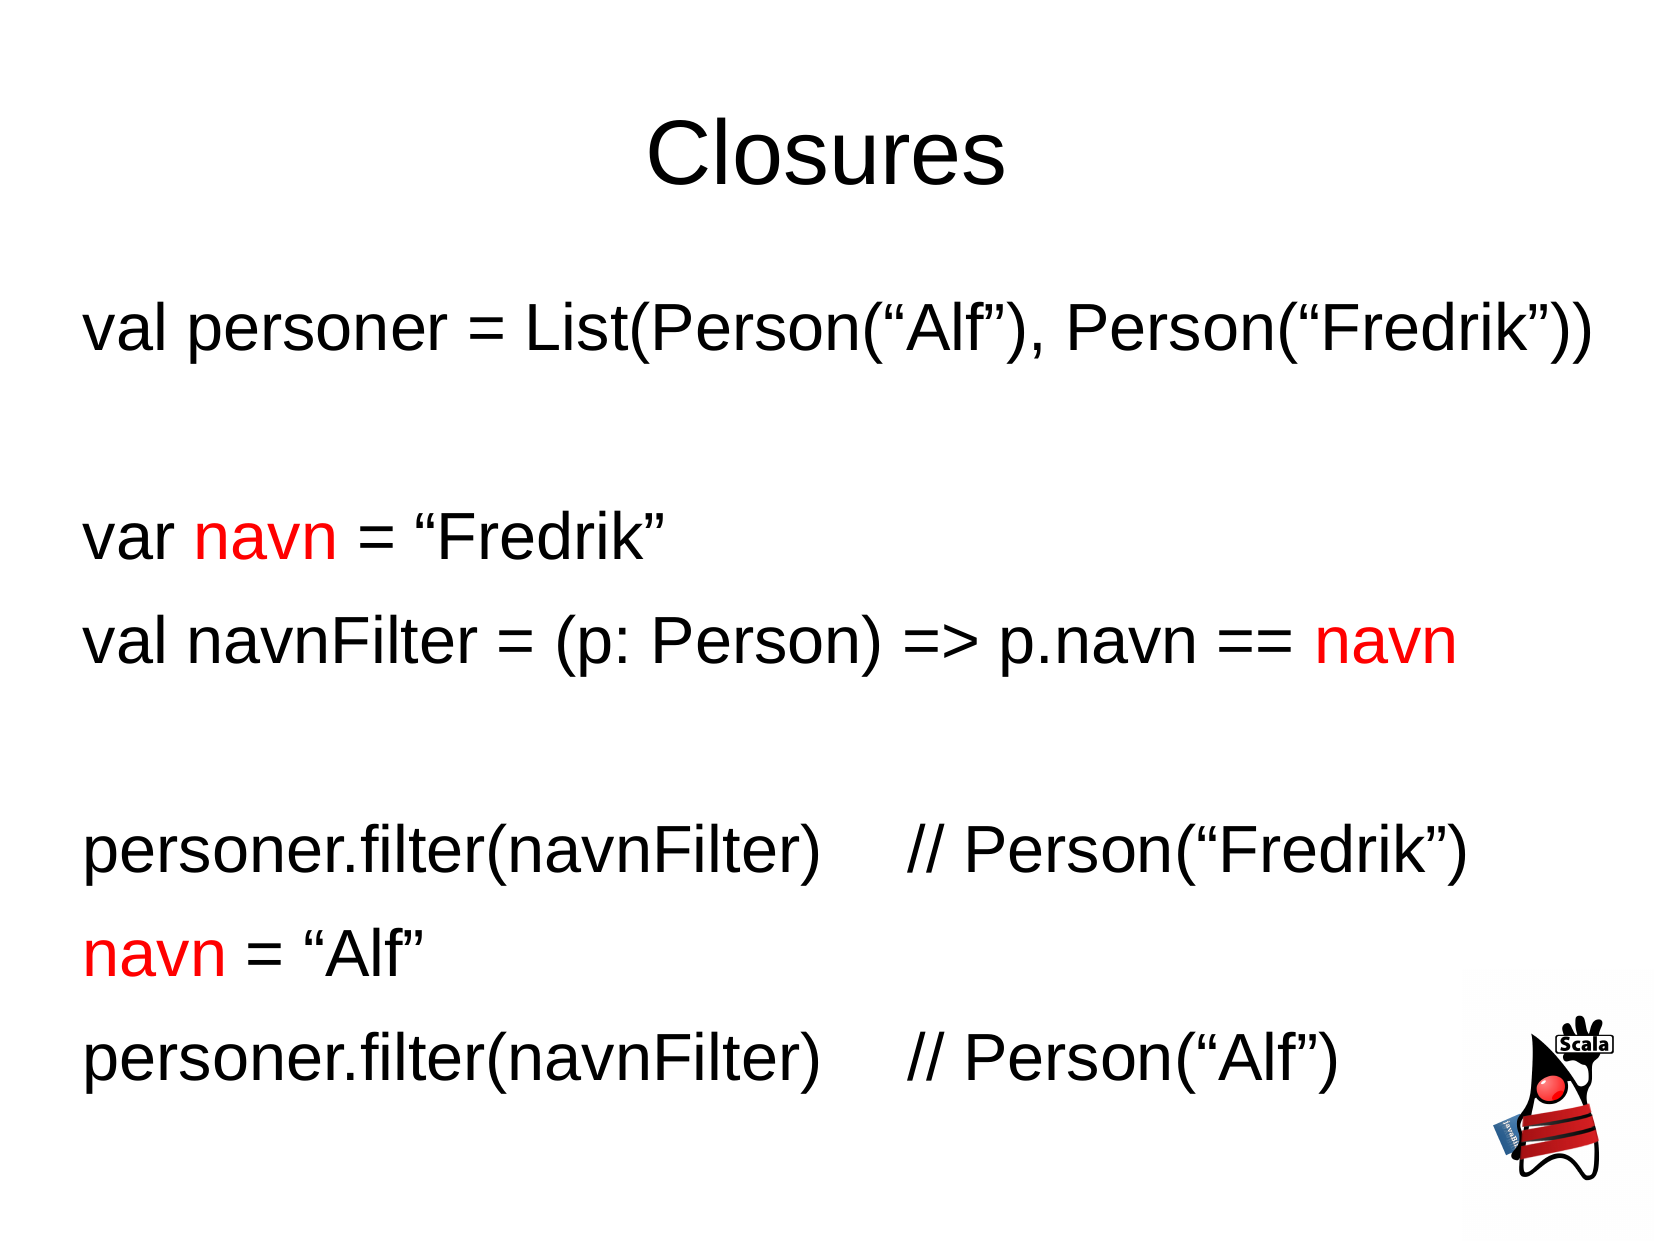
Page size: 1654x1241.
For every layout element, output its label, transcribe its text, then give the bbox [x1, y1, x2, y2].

picture [1462, 1109, 1654, 1241]
list val personer = List(Person(“Alf”), Person(“Fredrik”)) var navn = “Fredrik” val navnFilter = (p: Person) => p.navn == navn personer.filter(navnFilter) // Person(“Fredrik”) navn = “Alf” personer.filter(navnFilter) // Person(“Alf”) [82, 290, 1654, 1109]
title Closures [82, 56, 1571, 250]
